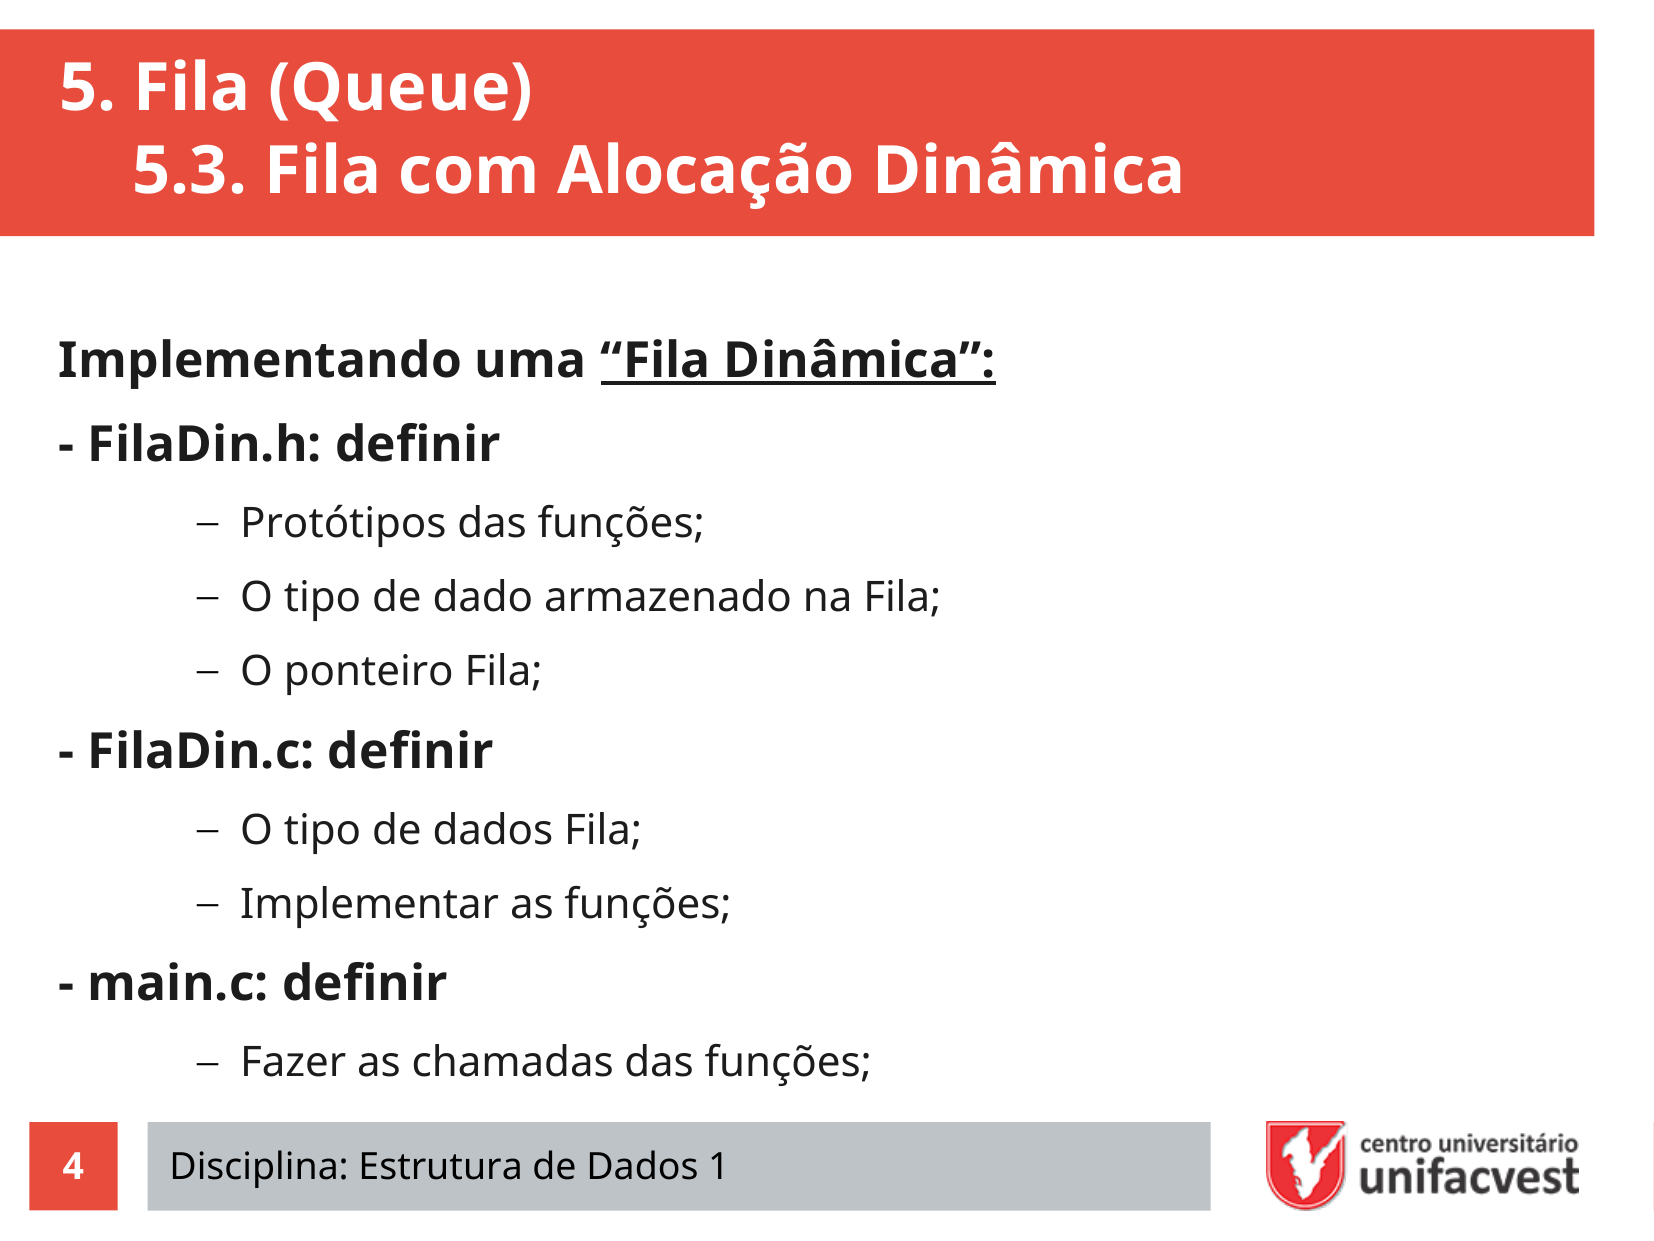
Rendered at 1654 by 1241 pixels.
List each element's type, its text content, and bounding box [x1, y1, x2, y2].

list Implementando uma “Fila Dinâmica”: - FilaDin.h: definir Protótipos das funções; O tipo de dado armazenado na Fila; O ponteiro Fila; - FilaDin.c: definir O tipo de dados Fila; Implementar as funções; - main.c: definir Fazer as chamadas das funções; [59, 324, 1566, 1093]
text_box Disciplina: Estrutura de Dados 1 [154, 1132, 1205, 1196]
picture [1266, 1121, 1579, 1211]
text_box [1238, 1120, 1654, 1212]
title 5. Fila (Queue) 5.3. Fila com Alocação Dinâmica [59, 59, 1595, 207]
